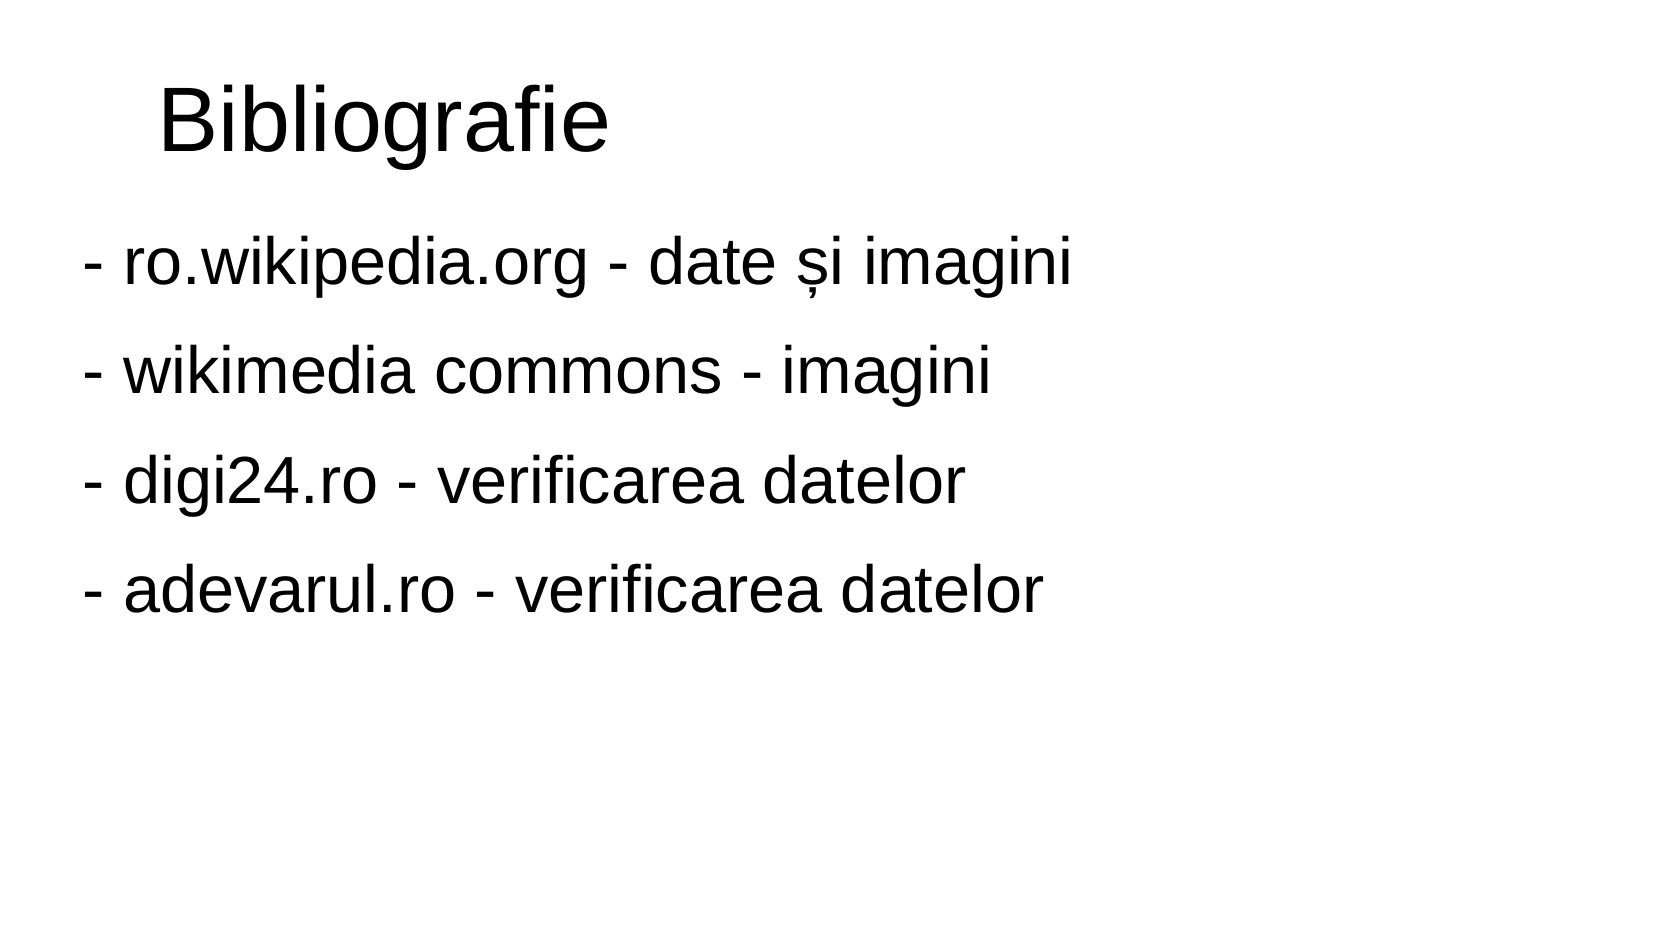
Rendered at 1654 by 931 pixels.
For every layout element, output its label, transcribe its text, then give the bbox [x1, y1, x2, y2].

list - ro.wikipedia.org - date și imagini - wikimedia commons - imagini - digi24.ro - verificarea datelor - adevarul.ro - verificarea datelor [82, 217, 1571, 758]
title Bibliografie [82, 37, 1571, 193]
